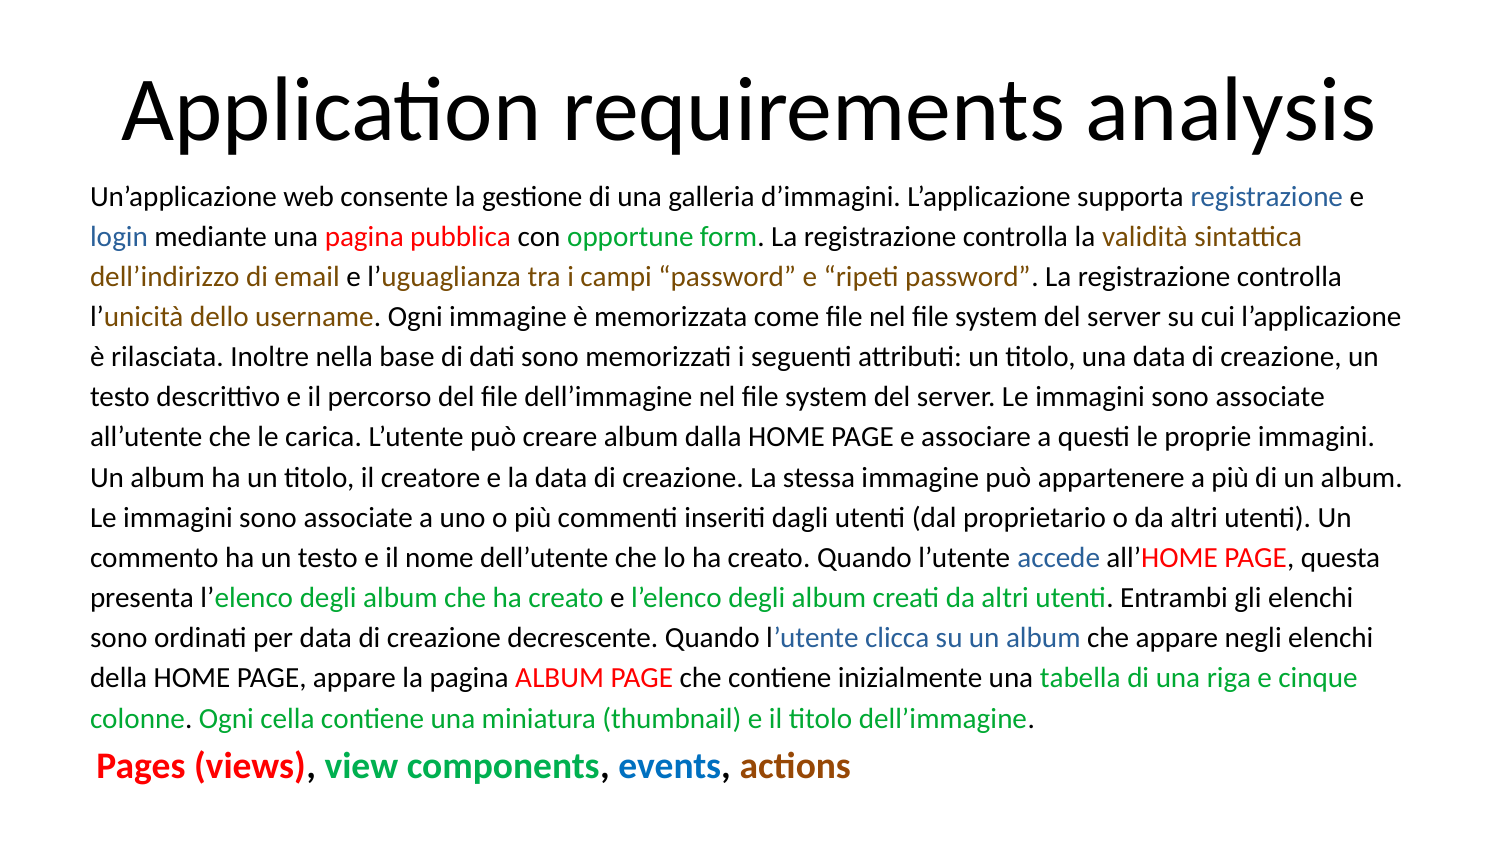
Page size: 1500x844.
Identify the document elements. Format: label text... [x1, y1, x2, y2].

list Un’applicazione web consente la gestione di una galleria d’immagini. L’applicazione supporta registrazione e login mediante una pagina pubblica con opportune form. La registrazione controlla la validità sintattica dell’indirizzo di email e l’uguaglianza tra i campi “password” e “ripeti password”. La registrazione controlla l’unicità dello username. Ogni immagine è memorizzata come file nel file system del server su cui l’applicazione è rilasciata. Inoltre nella base di dati sono memorizzati i seguenti attributi: un titolo, una data di creazione, un testo descrittivo e il percorso del file dell’immagine nel file system del server. Le immagini sono associate all’utente che le carica. L’utente può creare album dalla HOME PAGE e associare a questi le proprie immagini. Un album ha un titolo, il creatore e la data di creazione. La stessa immagine può appartenere a più di un album. Le immagini sono associate a uno o più commenti inseriti dagli utenti (dal proprietario o da altri utenti). Un commento ha un testo e il nome dell’utente che lo ha creato. Quando l’utente accede all’HOME PAGE, questa presenta l’elenco degli album che ha creato e l’elenco degli album creati da altri utenti. Entrambi gli elenchi sono ordinati per data di creazione decrescente. Quando l’utente clicca su un album che appare negli elenchi della HOME PAGE, appare la pagina ALBUM PAGE che contiene inizialmente una tabella di una riga e cinque colonne. Ogni cella contiene una miniatura (thumbnail) e il titolo dell’immagine. Pages (views), view components, events, actions [75, 164, 1425, 838]
title Application requirements analysis [75, 33, 1425, 164]
